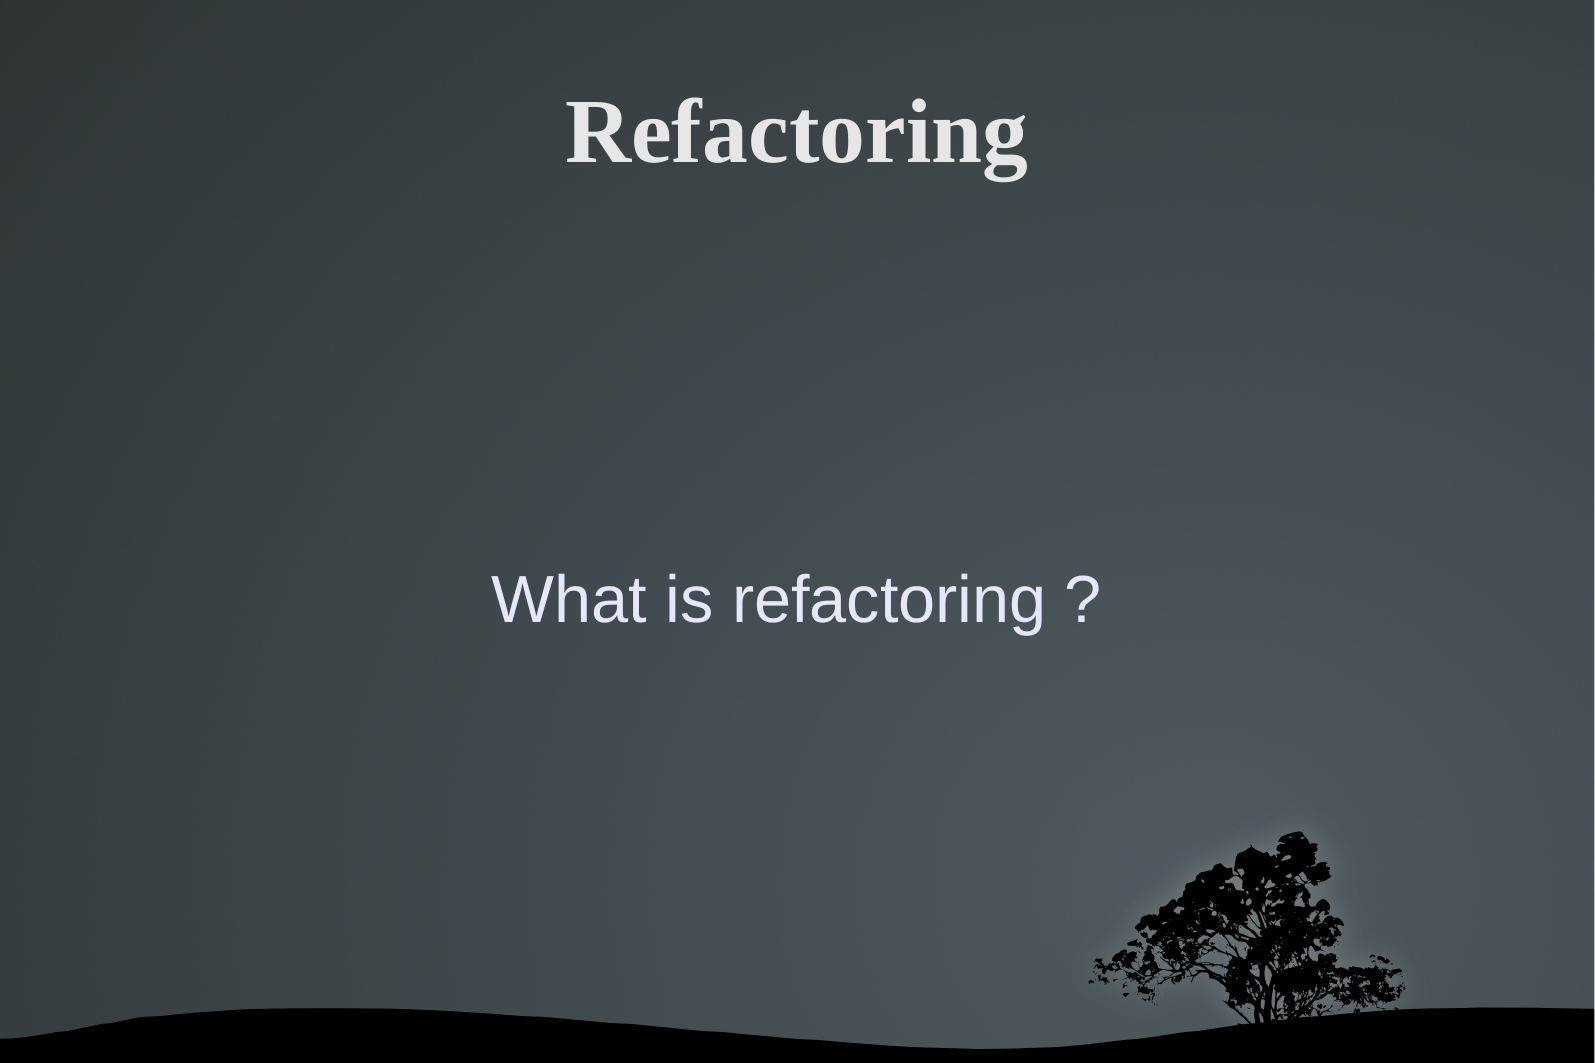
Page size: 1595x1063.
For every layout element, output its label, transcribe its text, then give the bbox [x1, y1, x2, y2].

subtitle What is refactoring ? [79, 256, 1515, 943]
title Refactoring [79, 49, 1515, 213]
picture [0, 0, 1595, 1063]
